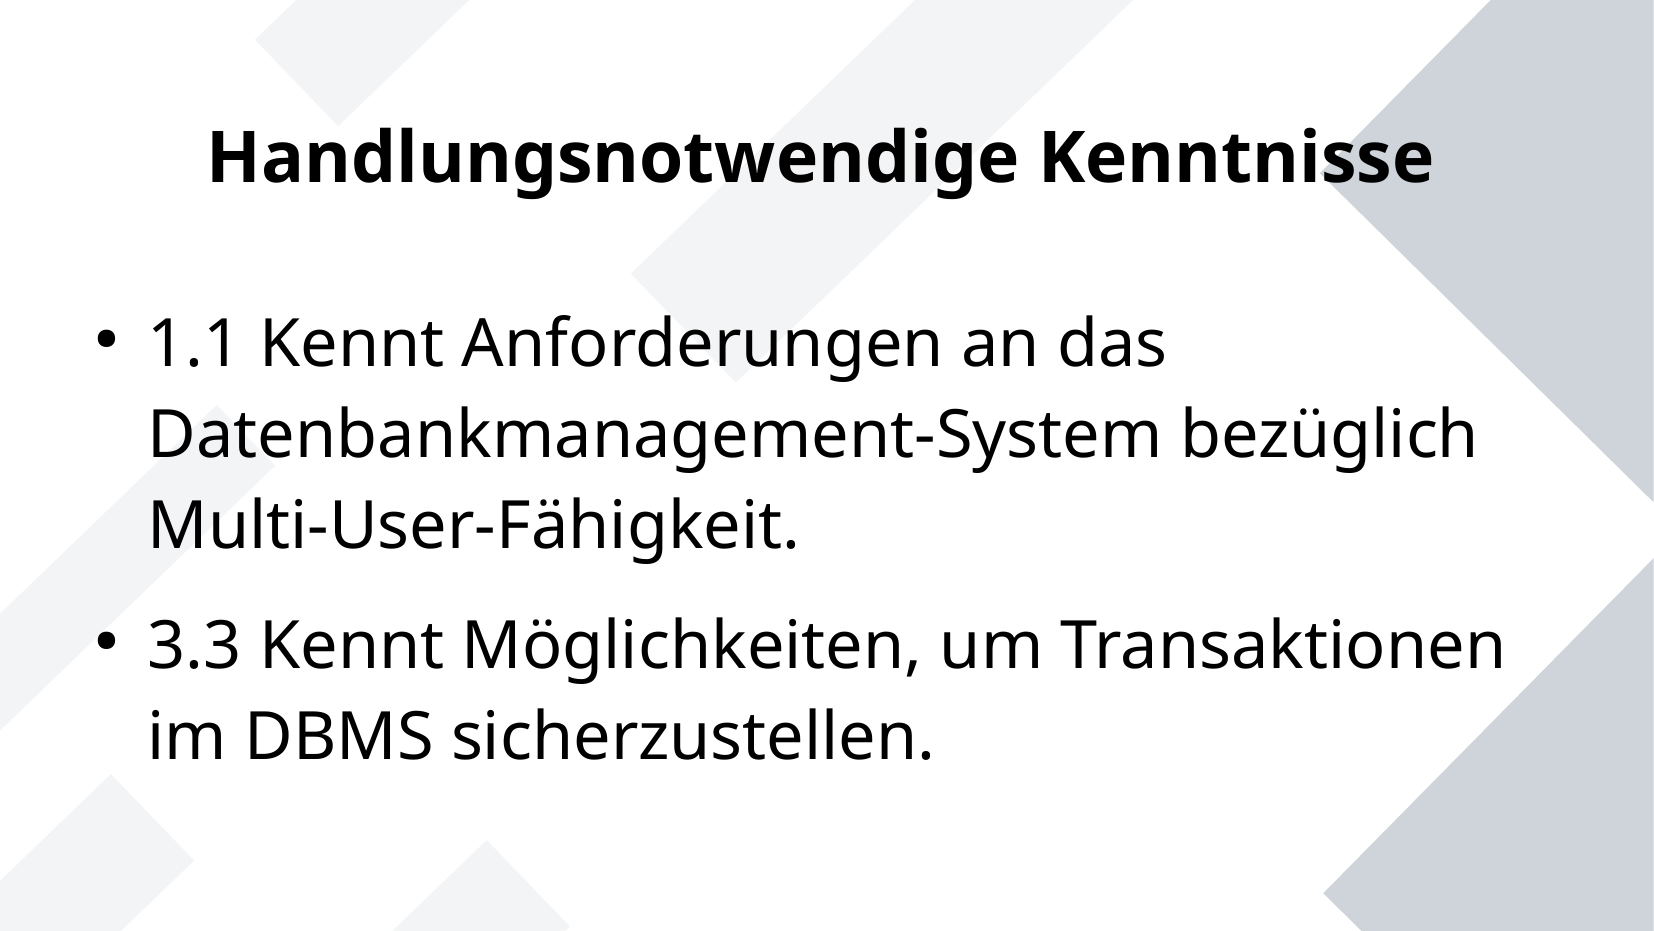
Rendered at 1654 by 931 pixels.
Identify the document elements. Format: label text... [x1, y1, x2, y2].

title Handlungsnotwendige Kenntnisse [76, 76, 1565, 233]
list 1.1 Kennt Anforderungen an das Datenbankmanagement-System bezüglich Multi-User-Fähigkeit. 3.3 Kennt Möglichkeiten, um Transaktionen im DBMS sicherzustellen. [76, 295, 1565, 835]
